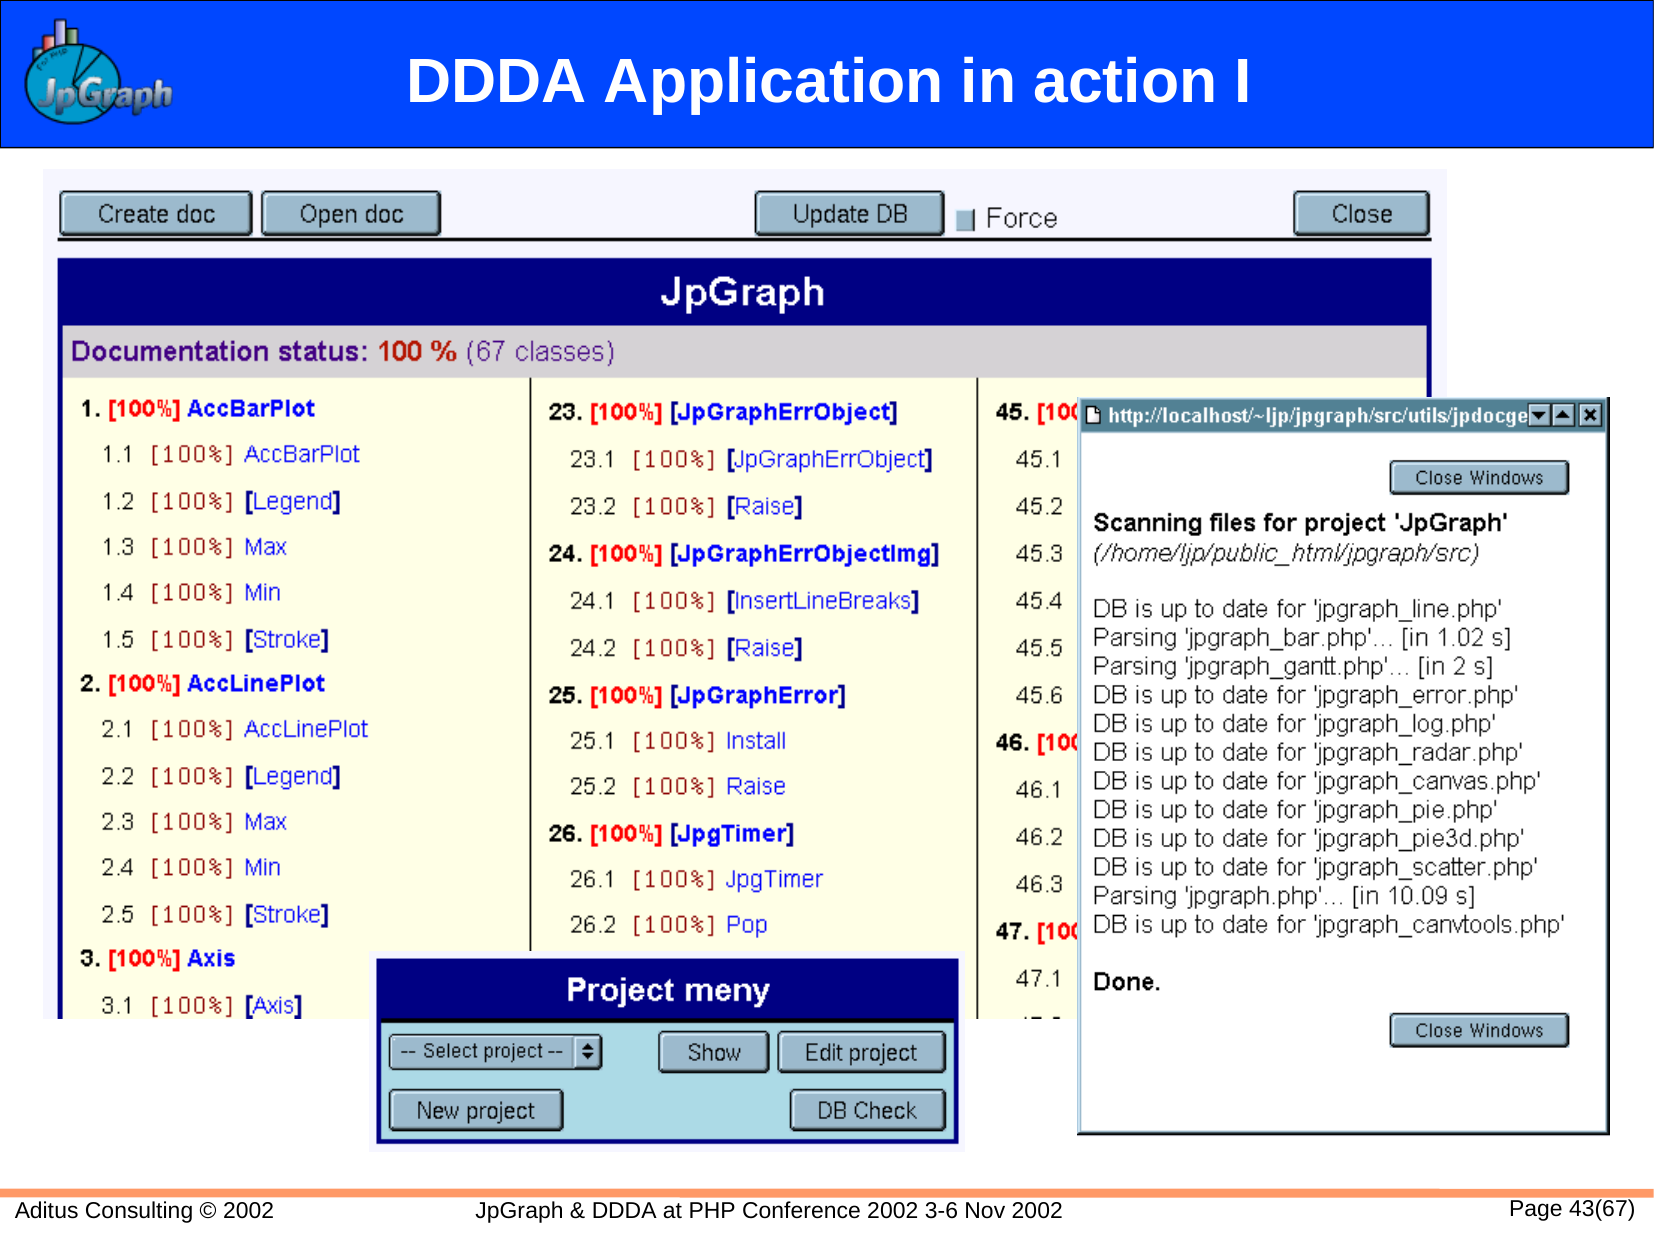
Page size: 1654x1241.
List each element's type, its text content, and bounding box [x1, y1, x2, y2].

picture [43, 169, 1610, 1152]
picture [20, 17, 123, 128]
title DDDA Application in action I [123, 0, 1536, 163]
